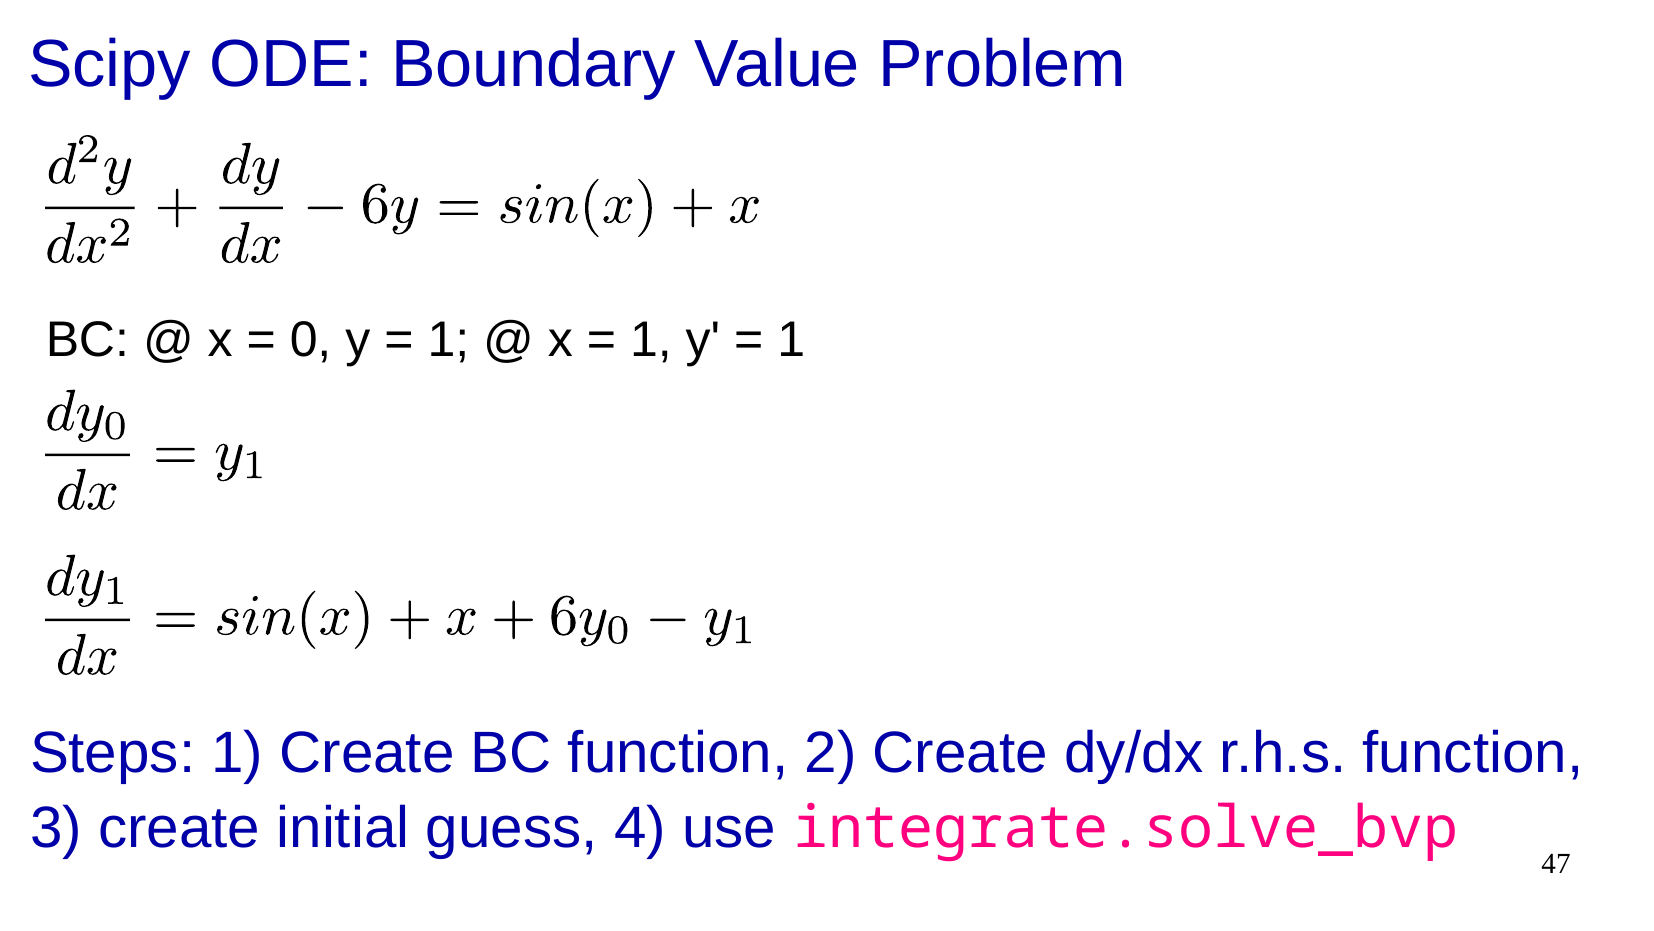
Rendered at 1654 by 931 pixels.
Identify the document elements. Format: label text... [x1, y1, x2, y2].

text_box [45, 135, 762, 264]
text_box [45, 554, 755, 676]
text_box [45, 389, 266, 511]
text_box BC: @ x = 0, y = 1; @ x = 1, y' = 1 [31, 303, 1336, 376]
title Scipy ODE: Boundary Value Problem [28, 21, 1626, 106]
list Steps: 1) Create BC function, 2) Create dy/dx r.h.s. function, 3) create initial guess, 4) use integrate.solve_bvp [30, 720, 1645, 901]
